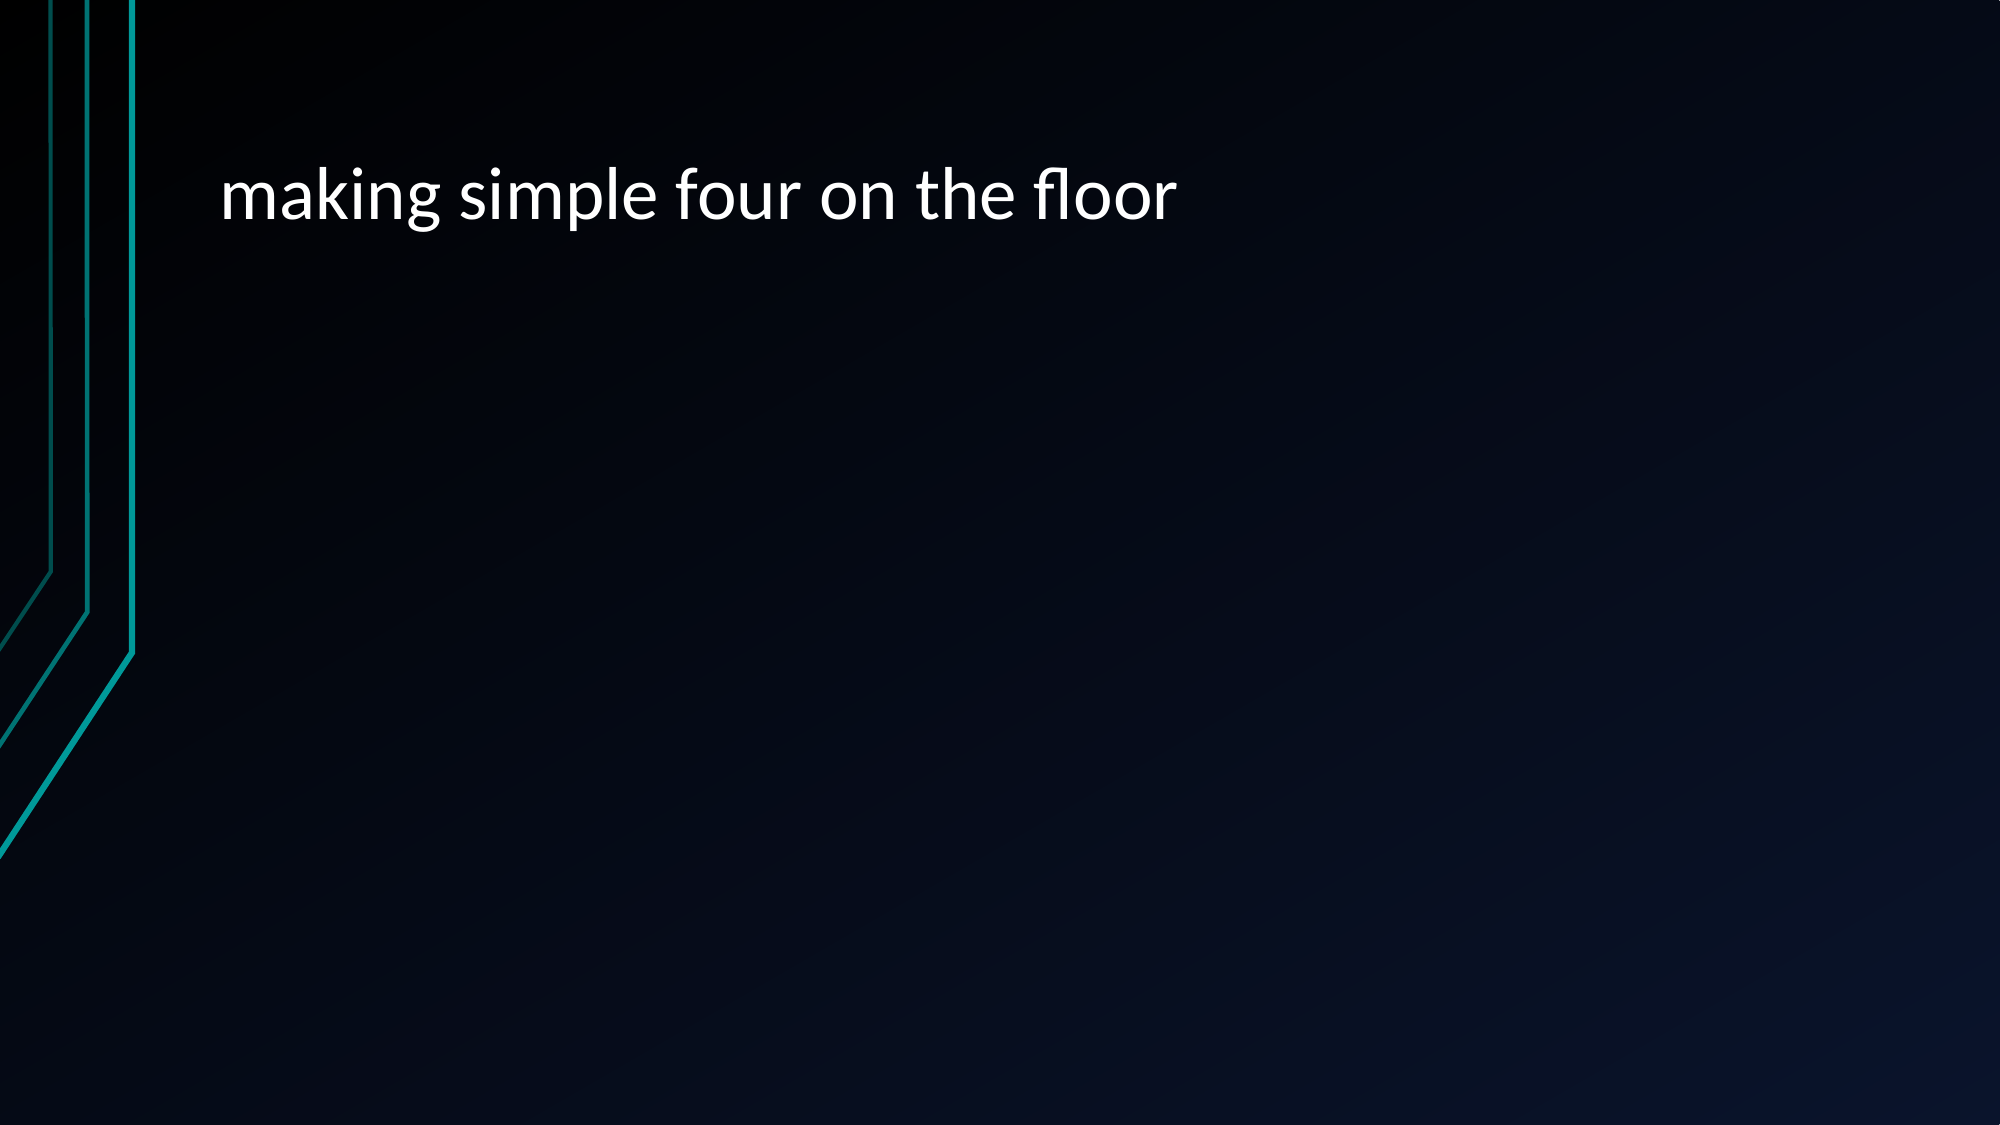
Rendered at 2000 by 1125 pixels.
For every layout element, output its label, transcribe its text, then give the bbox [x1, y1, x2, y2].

title making simple four on the floor [199, 45, 1900, 246]
